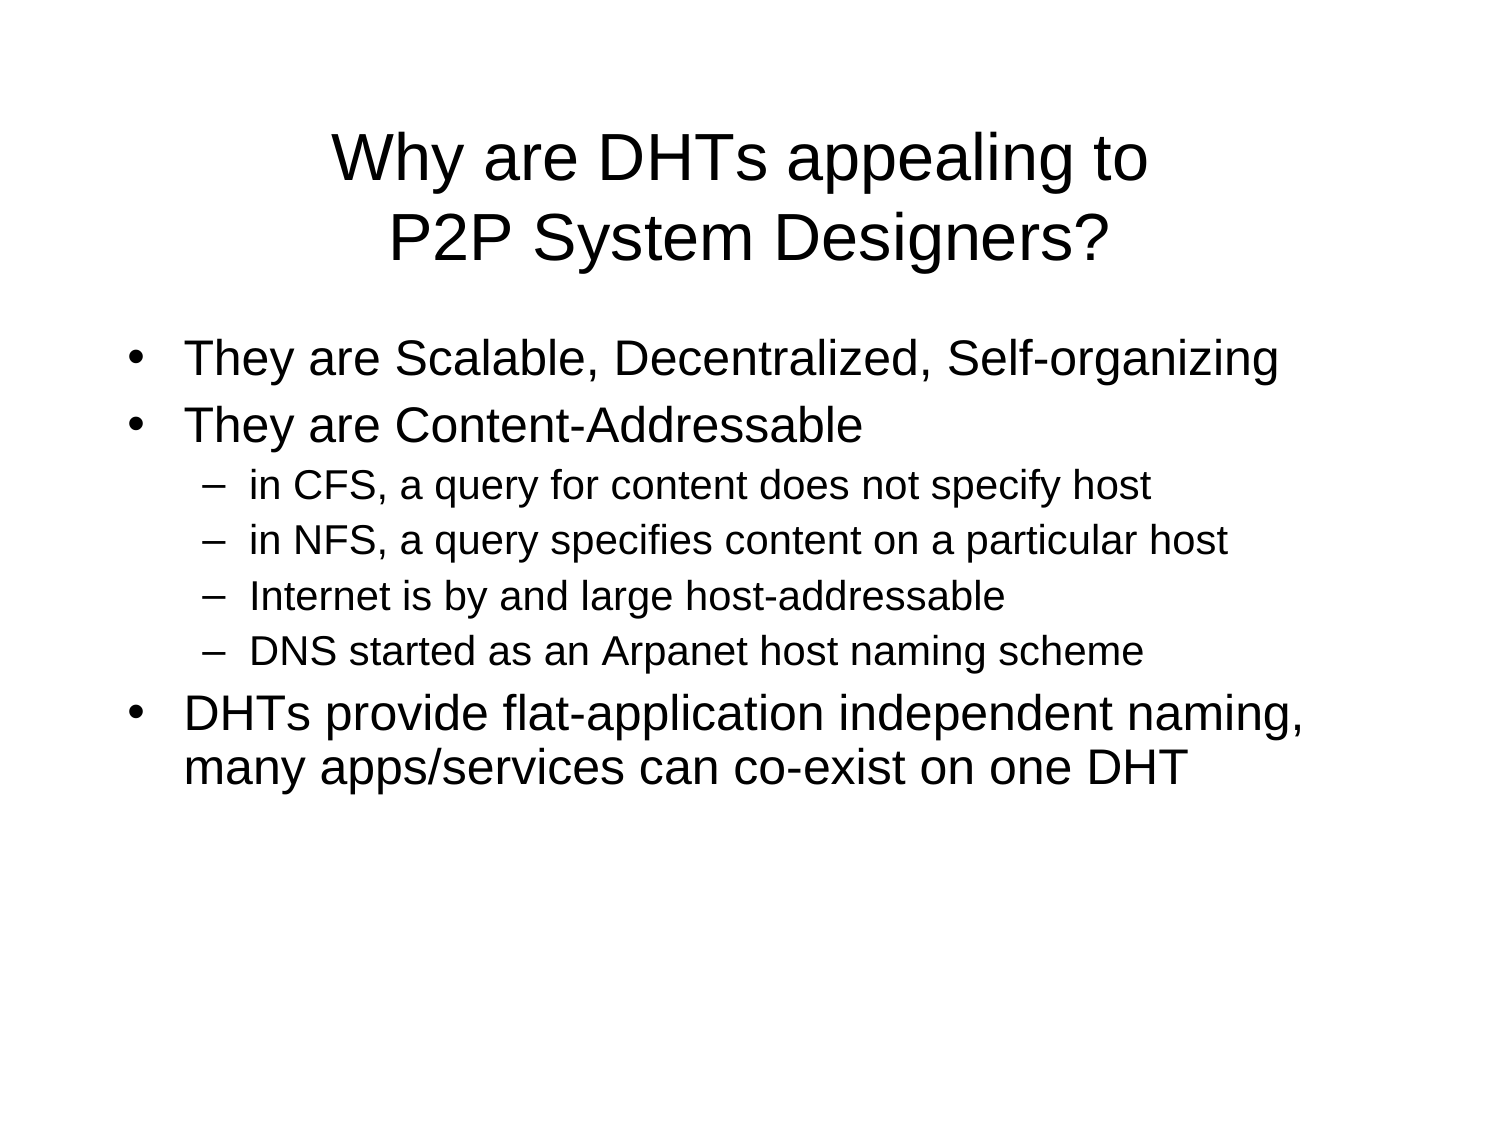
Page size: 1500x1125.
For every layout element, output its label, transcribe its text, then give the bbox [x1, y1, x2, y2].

list They are Scalable, Decentralized, Self-organizing They are Content-Addressable in CFS, a query for content does not specify host in NFS, a query specifies content on a particular host Internet is by and large host-addressable DNS started as an Arpanet host naming scheme DHTs provide flat-application independent naming, many apps/services can co-exist on one DHT [112, 324, 1388, 1000]
title Why are DHTs appealing to P2P System Designers? [112, 99, 1388, 288]
